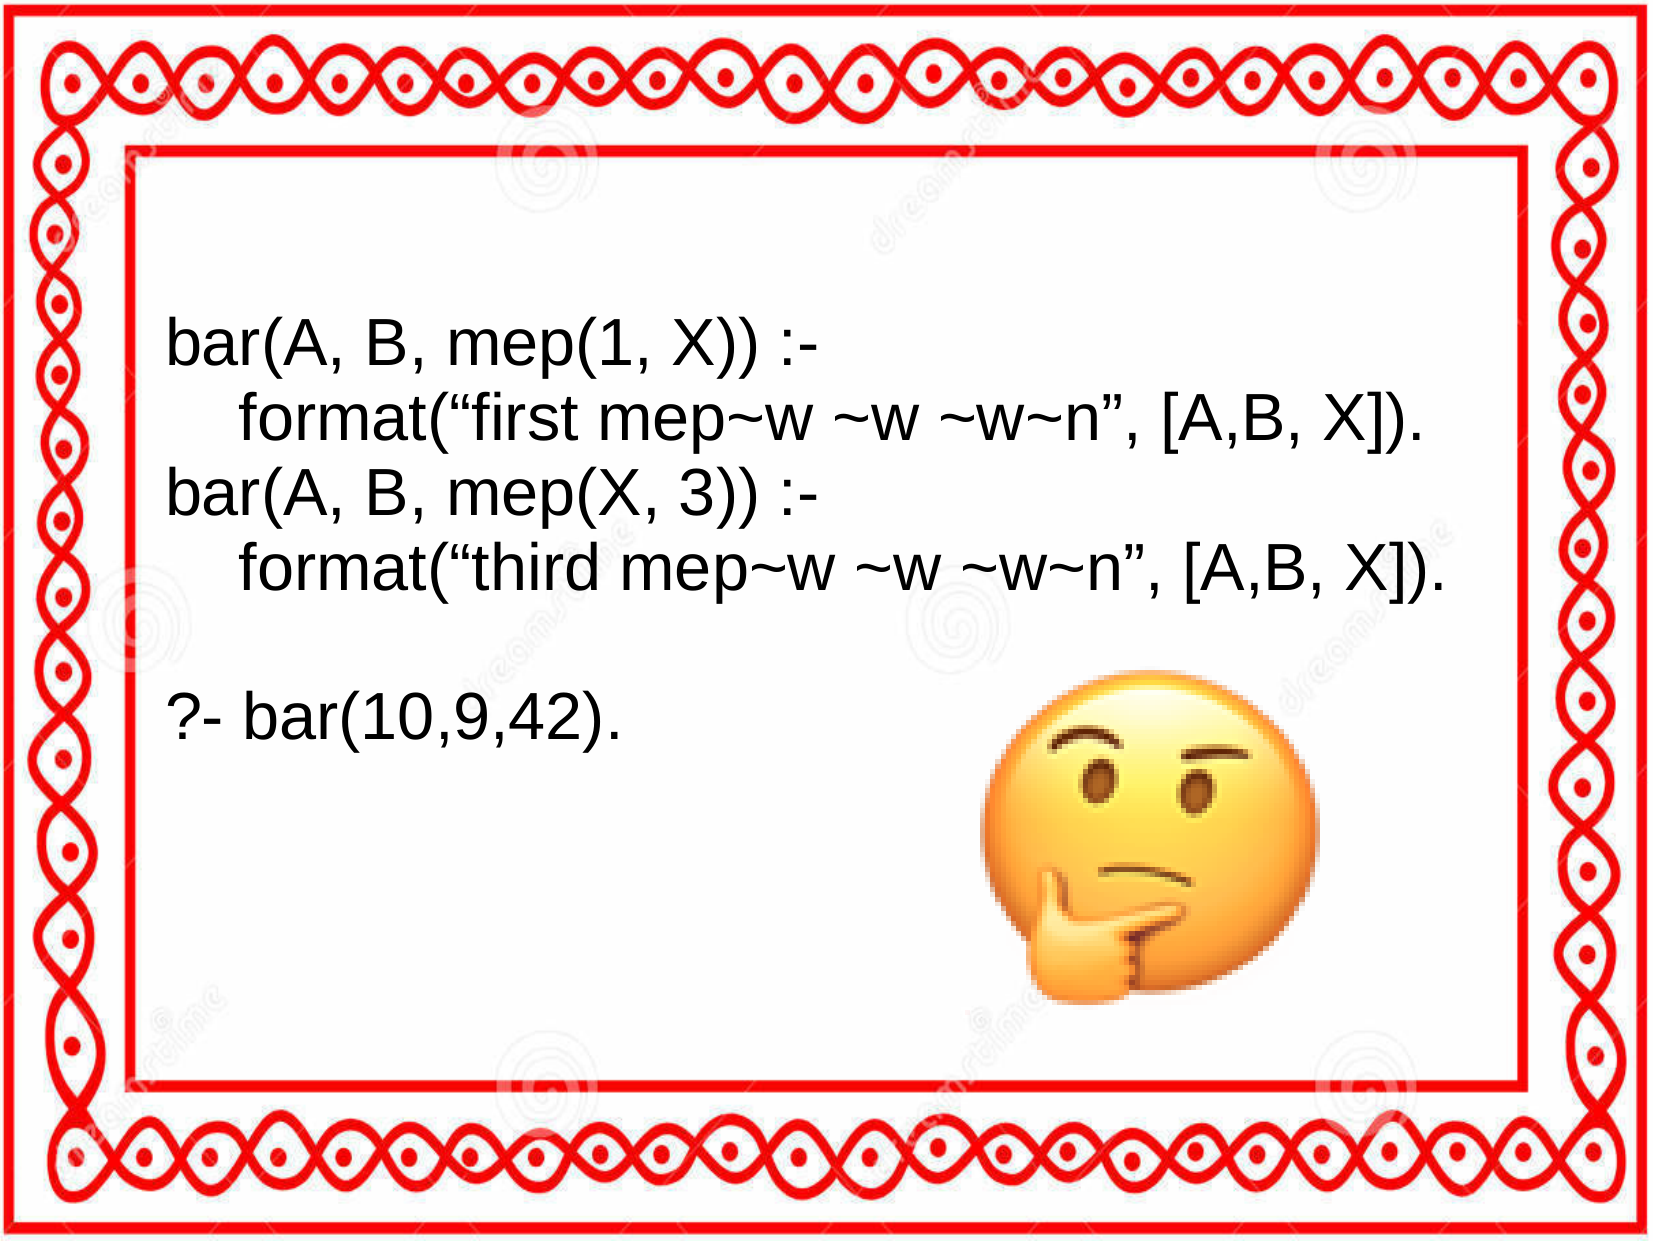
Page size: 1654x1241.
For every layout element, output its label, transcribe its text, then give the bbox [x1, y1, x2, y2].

subtitle bar(A, B, mep(1, X)) :- format(“first mep~w ~w ~w~n”, [A,B, X]). bar(A, B, mep(X, 3)) :- format(“third mep~w ~w ~w~n”, [A,B, X]). ?- bar(10,9,42). [165, 49, 1571, 1010]
picture [0, 0, 1654, 1241]
